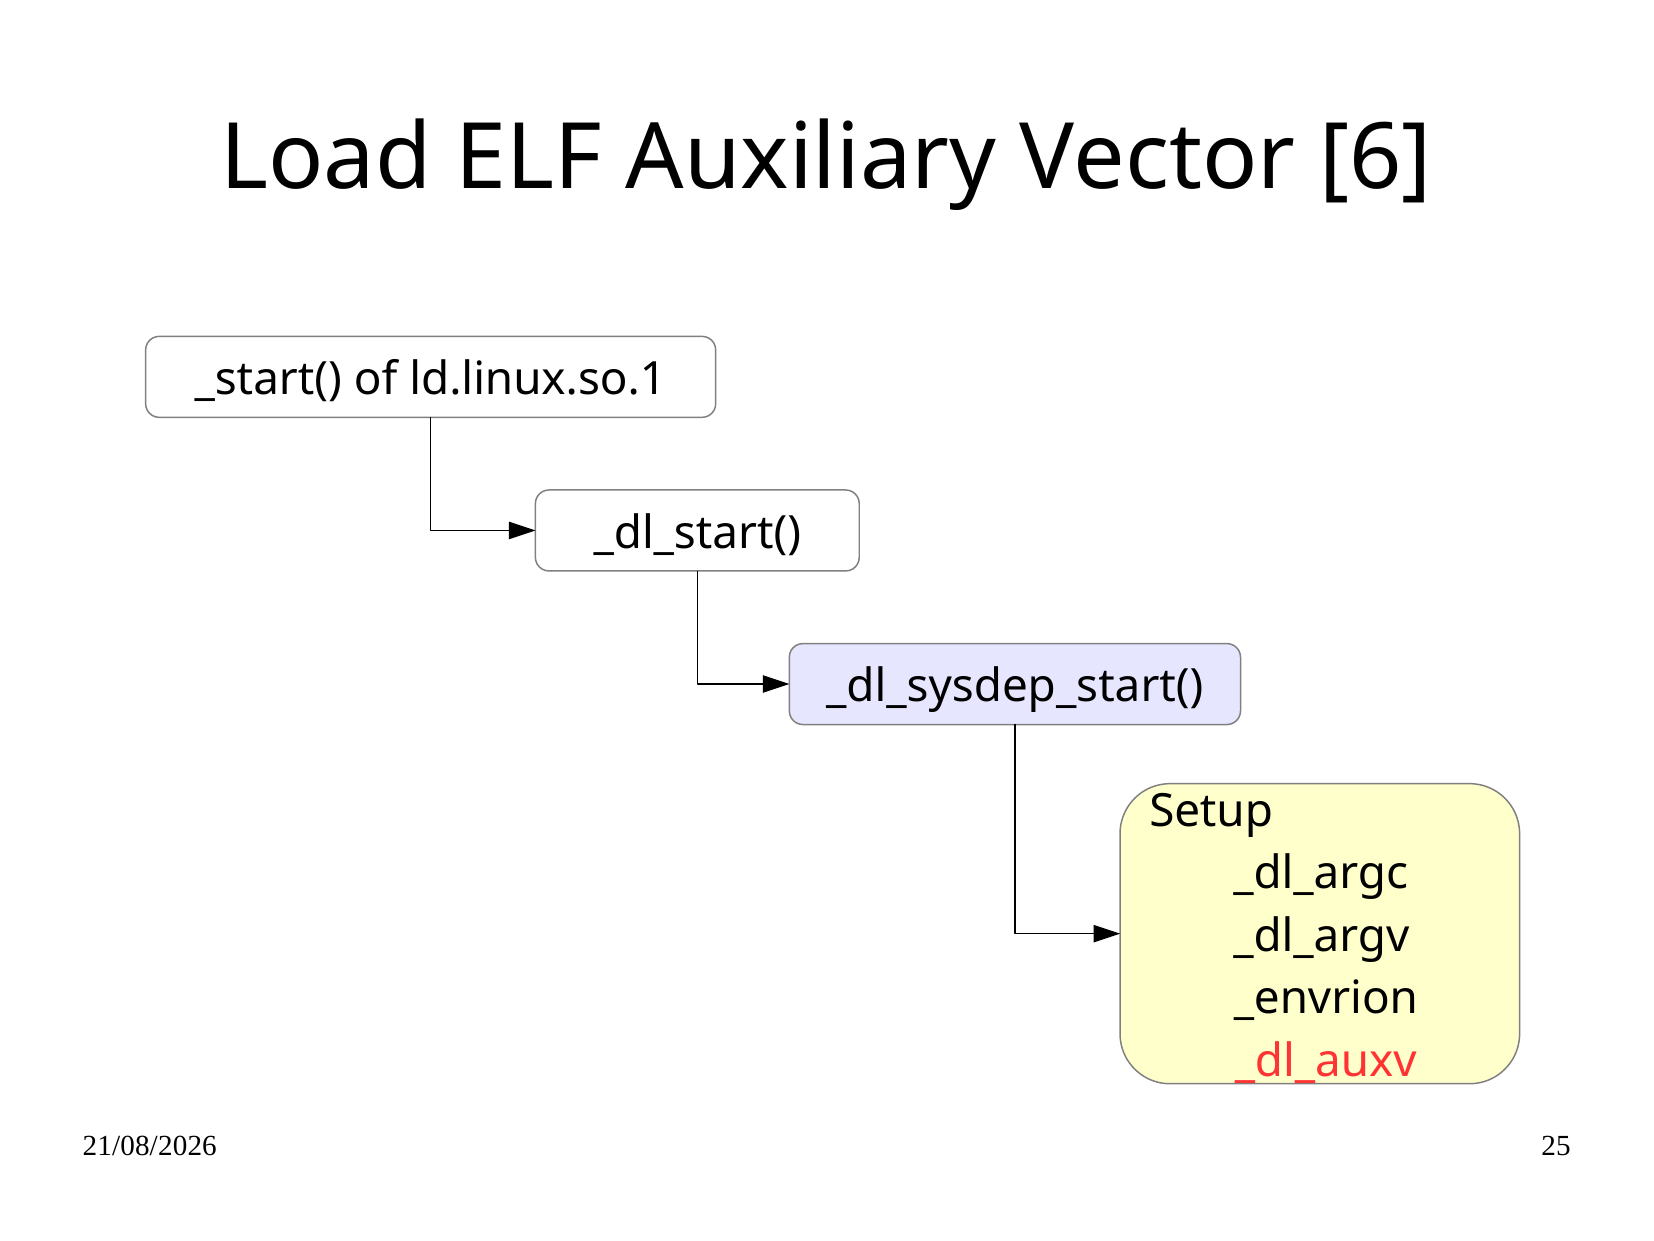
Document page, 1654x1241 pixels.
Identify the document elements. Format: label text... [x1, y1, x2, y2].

text_box _dl_start() [535, 489, 860, 571]
text_box _dl_sysdep_start() [789, 643, 1241, 725]
title Load ELF Auxiliary Vector [6] [82, 49, 1571, 257]
text_box _start() of ld.linux.so.1 [145, 336, 716, 418]
text_box Setup _dl_argc _dl_argv _envrion _dl_auxv [1120, 783, 1520, 1084]
